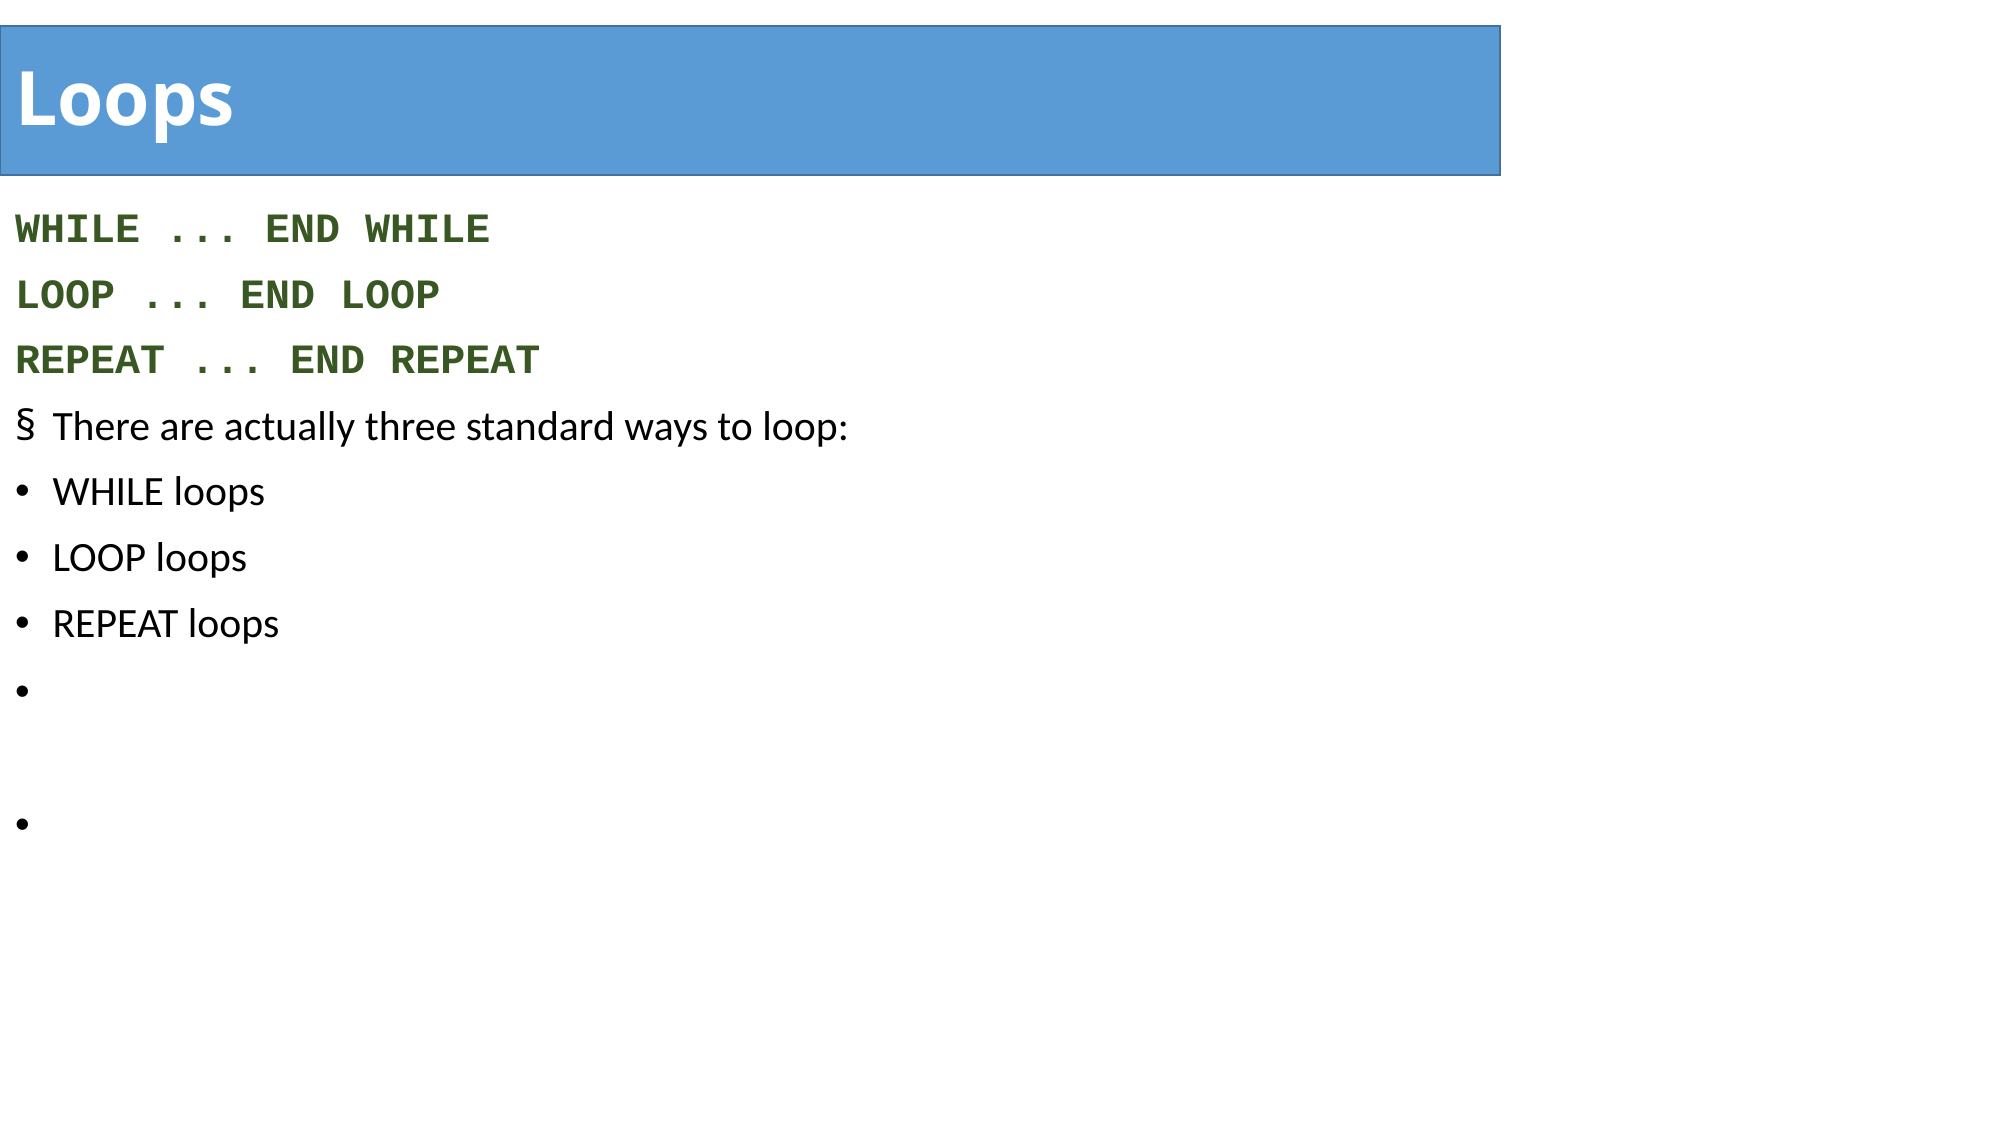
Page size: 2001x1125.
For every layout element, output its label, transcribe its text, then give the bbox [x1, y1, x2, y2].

subtitle WHILE ... END WHILE LOOP ... END LOOP REPEAT ... END REPEAT There are actually three standard ways to loop: WHILE loops LOOP loops REPEAT loops [0, 198, 1964, 1125]
title Loops [0, 26, 1501, 176]
